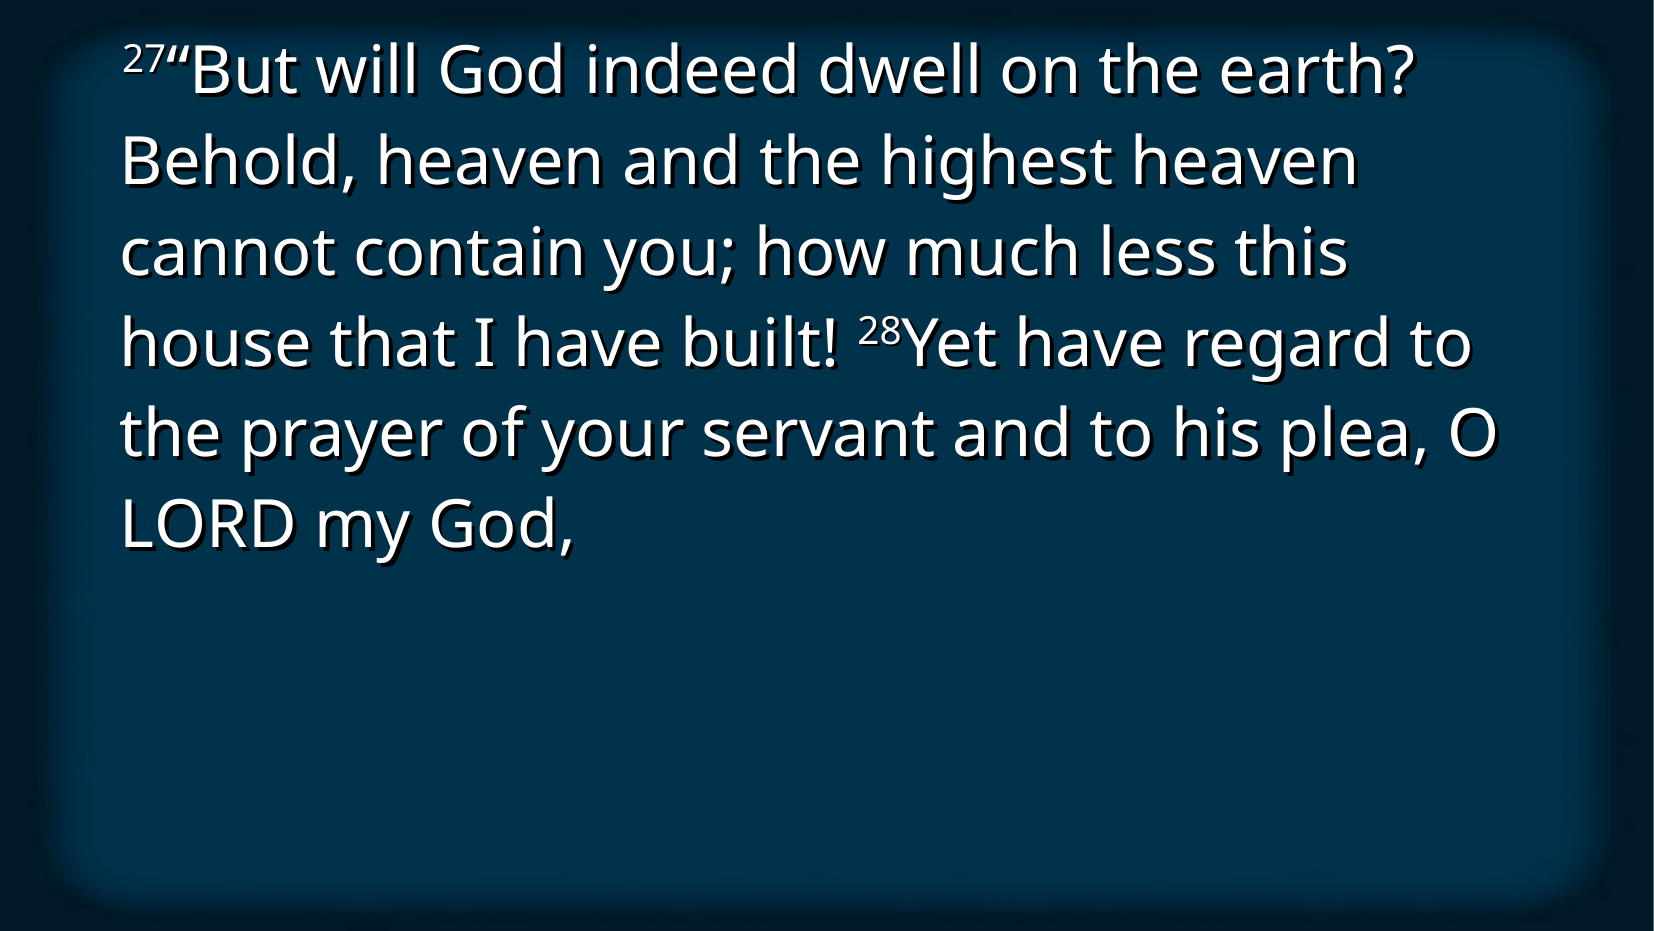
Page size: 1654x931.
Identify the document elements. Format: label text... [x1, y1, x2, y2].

text_box 27“But will God indeed dwell on the earth? Behold, heaven and the highest heaven cannot contain you; how much less this house that I have built! 28Yet have regard to the prayer of your servant and to his plea, O LORD my God, [105, 15, 1561, 474]
picture [0, 0, 1654, 931]
